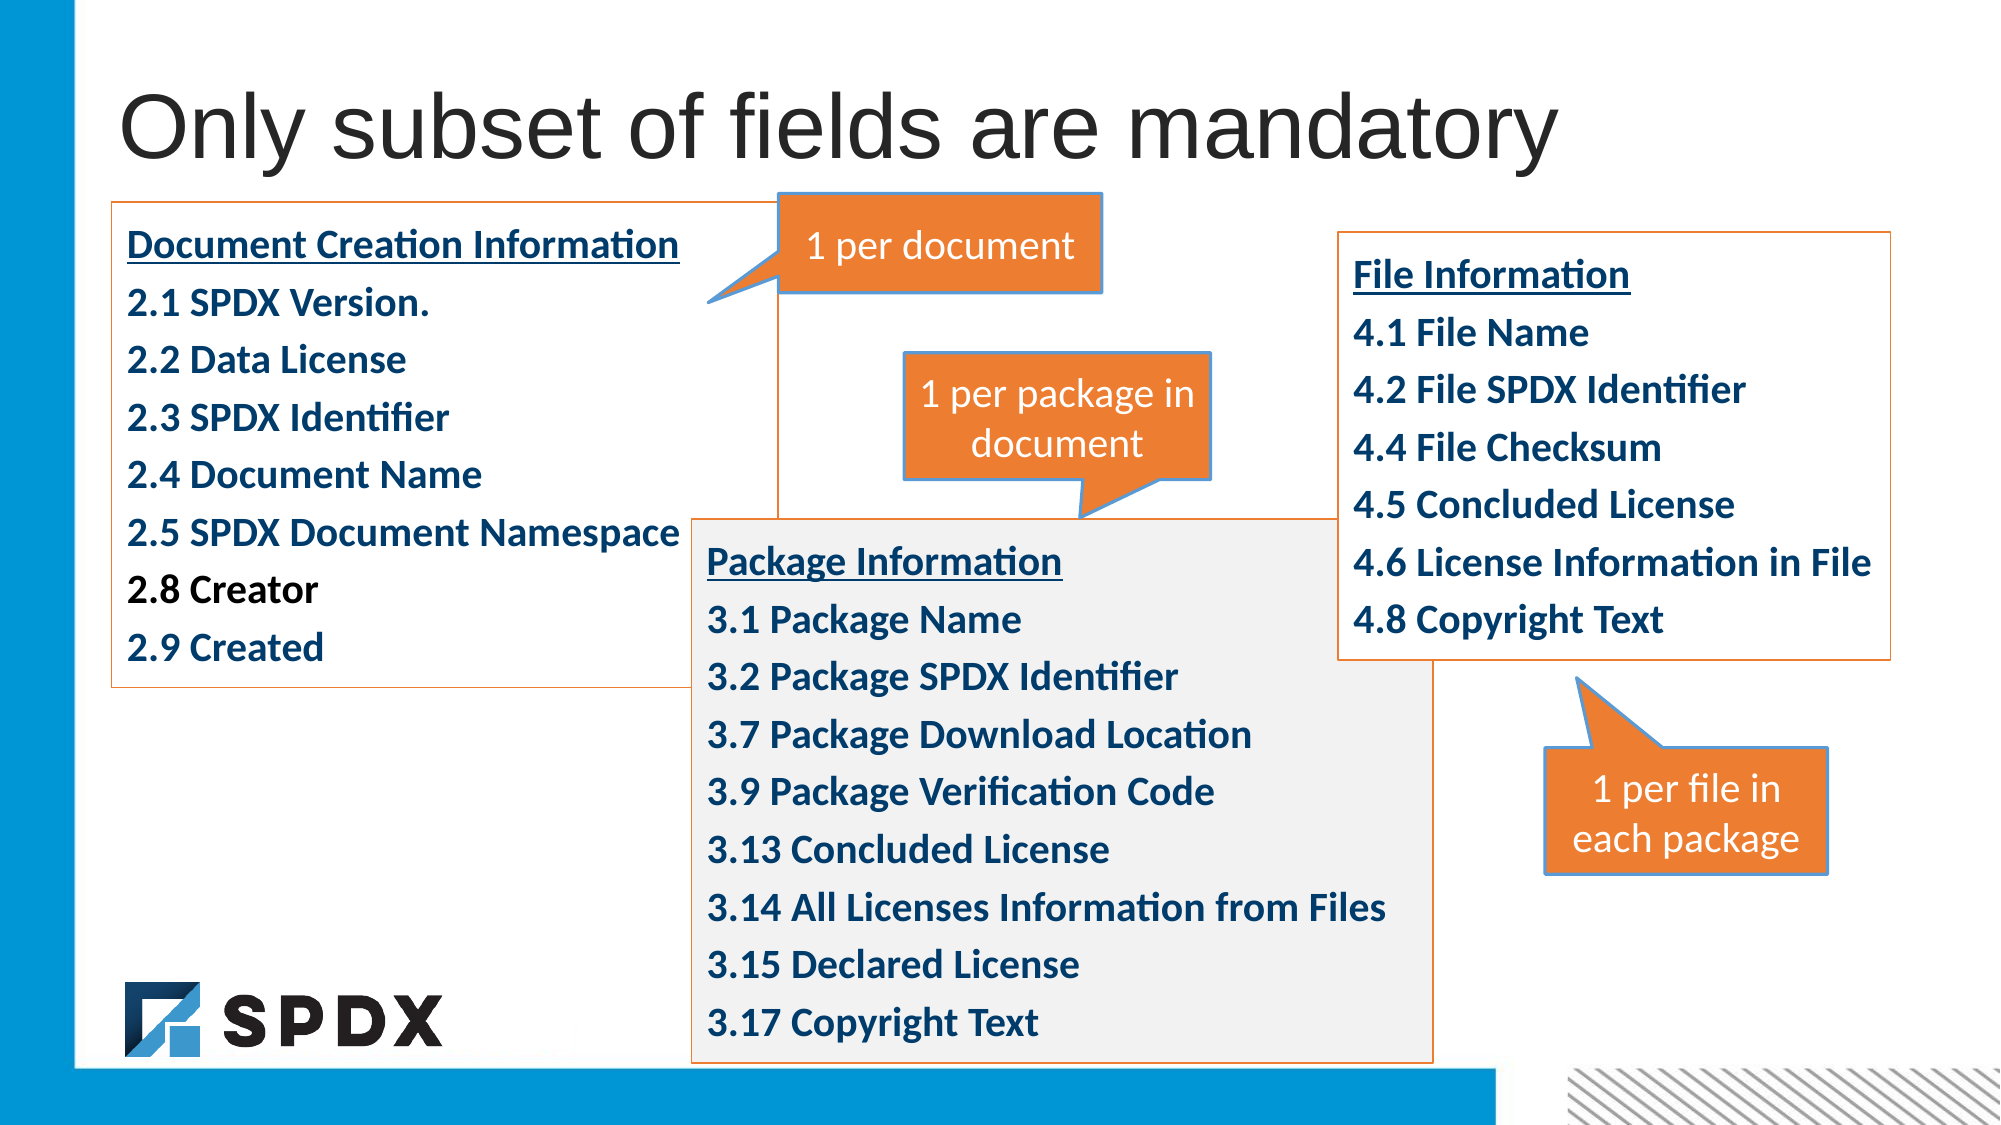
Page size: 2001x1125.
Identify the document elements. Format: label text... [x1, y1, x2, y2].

text_box File Information 4.1 File Name 4.2 File SPDX Identifier 4.4 File Checksum 4.5 Concluded License 4.6 License Information in File 4.8 Copyright Text [1338, 232, 1891, 660]
picture [74, 0, 2000, 1125]
text_box 1 per file in each package [1545, 677, 1828, 875]
text_box Only subset of fields are mandatory [103, 28, 1850, 216]
text_box Package Information 3.1 Package Name 3.2 Package SPDX Identifier 3.7 Package Download Location 3.9 Package Verification Code 3.13 Concluded License 3.14 All Licenses Information from Files 3.15 Declared License 3.17 Copyright Text [691, 519, 1433, 1063]
text_box 1 per package in document [904, 352, 1211, 518]
text_box Document Creation Information 2.1 SPDX Version. 2.2 Data License 2.3 SPDX Identifier 2.4 Document Name 2.5 SPDX Document Namespace 2.8 Creator 2.9 Created [111, 216, 778, 688]
text_box 1 per document [708, 193, 1102, 303]
